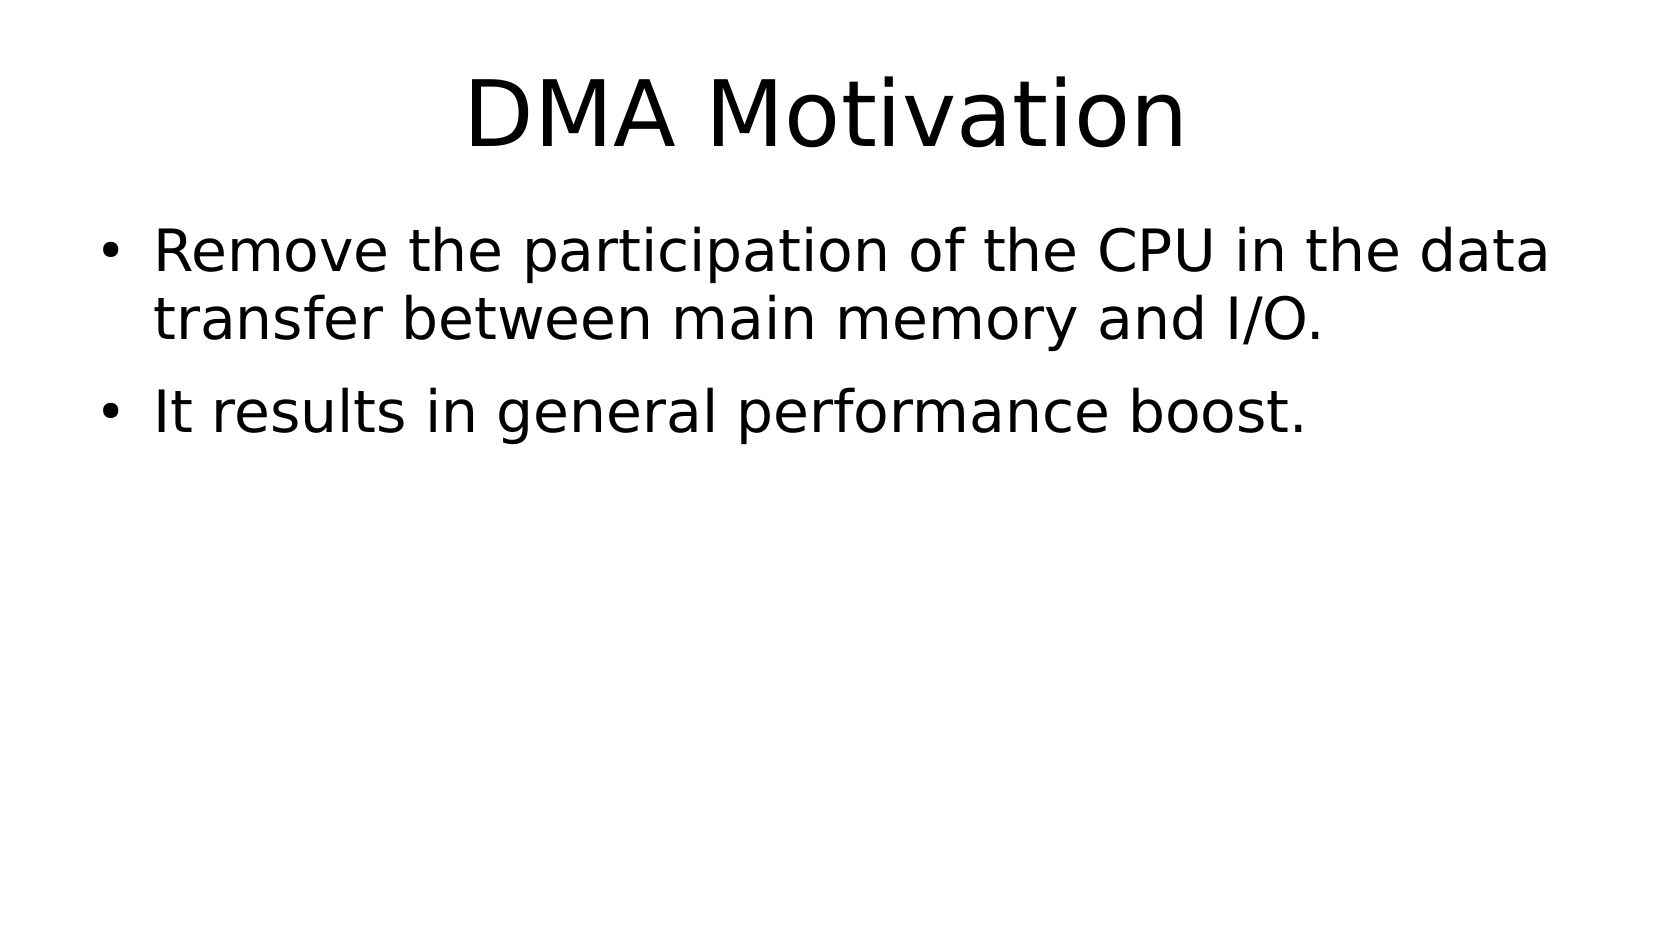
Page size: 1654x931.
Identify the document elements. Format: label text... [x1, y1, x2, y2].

list Remove the participation of the CPU in the data transfer between main memory and I/O. It results in general performance boost. [82, 217, 1571, 758]
title DMA Motivation [82, 37, 1571, 193]
